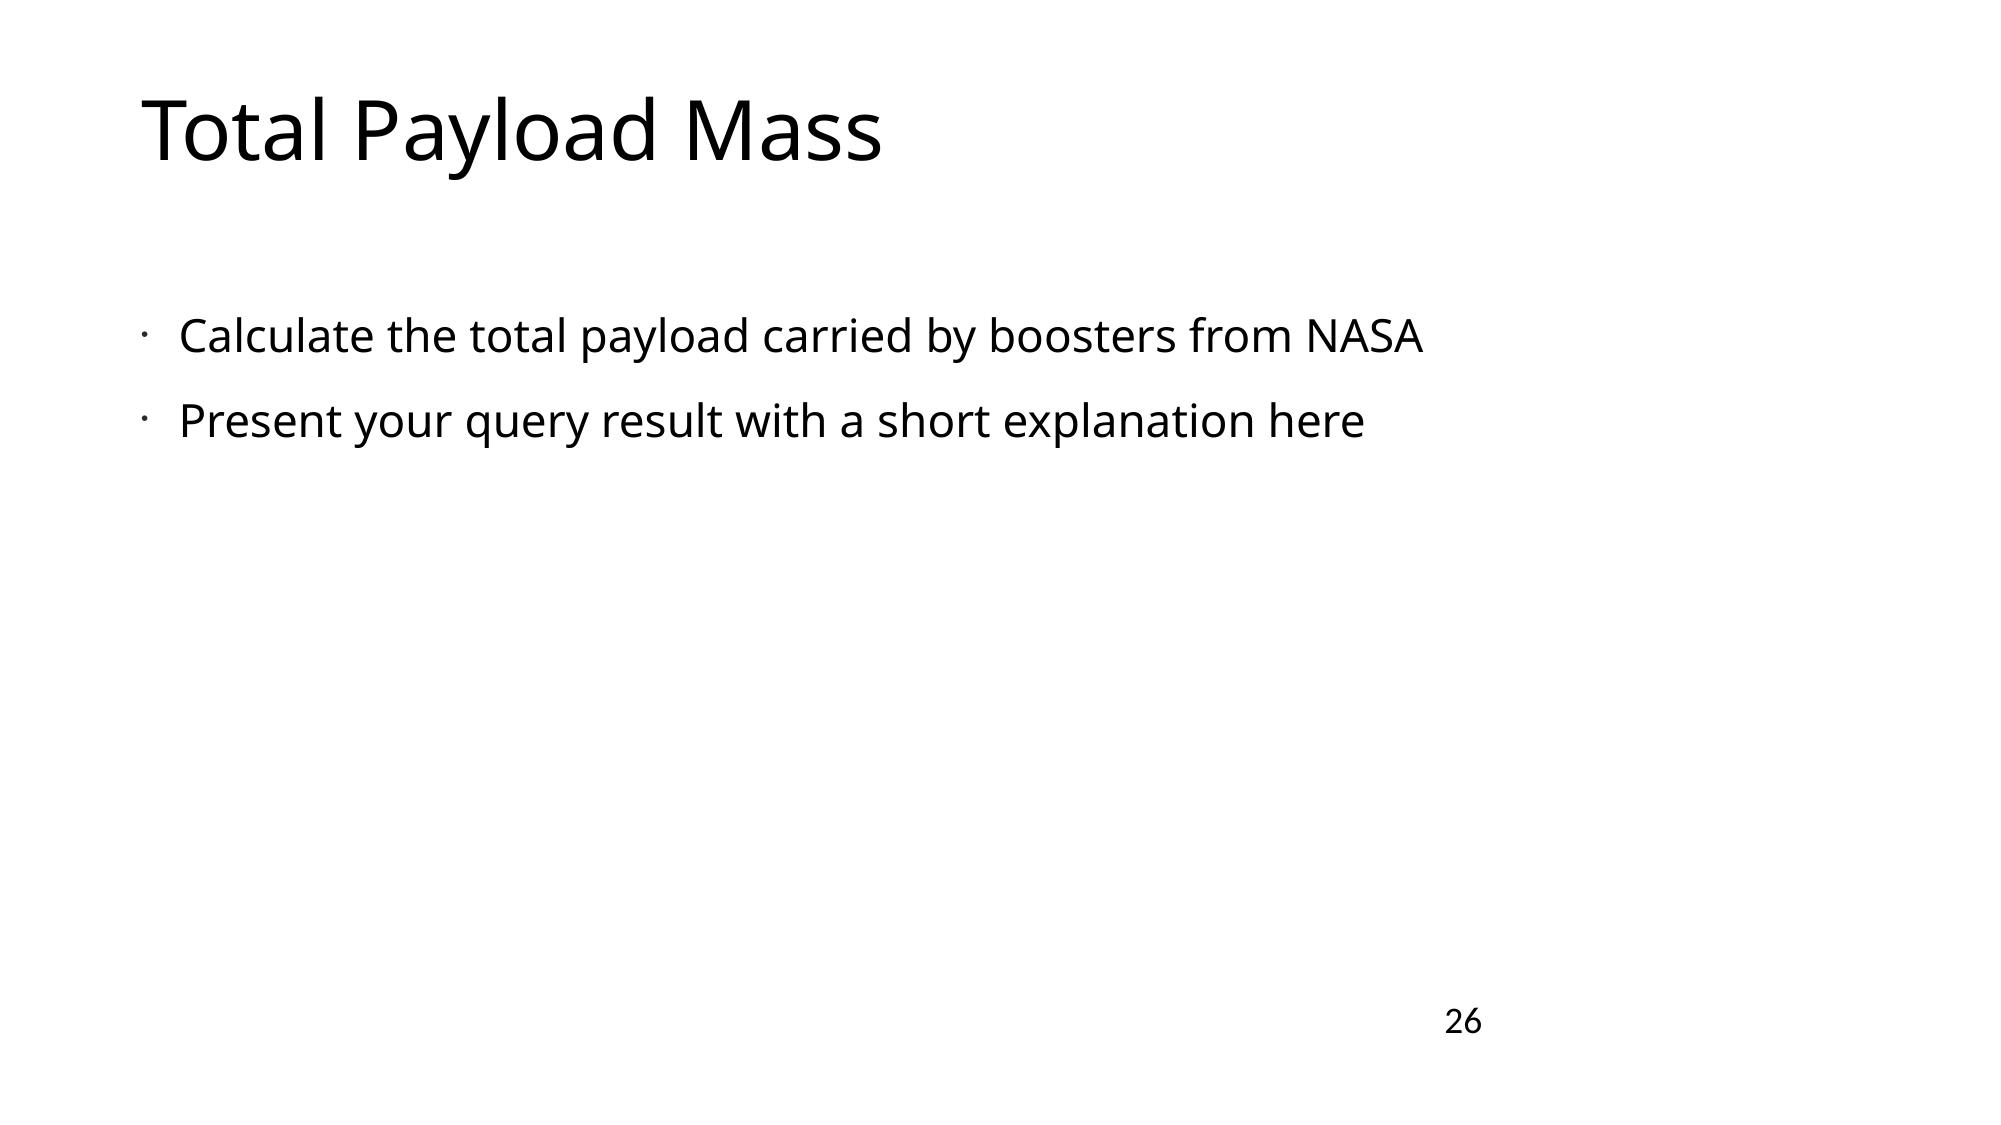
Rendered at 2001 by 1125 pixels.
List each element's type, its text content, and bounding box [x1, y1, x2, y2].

list Calculate the total payload carried by boosters from NASA Present your query result with a short explanation here [126, 299, 1725, 1014]
text_box Total Payload Mass [126, 88, 1852, 179]
slide_number <szám> [1429, 988, 1880, 1055]
